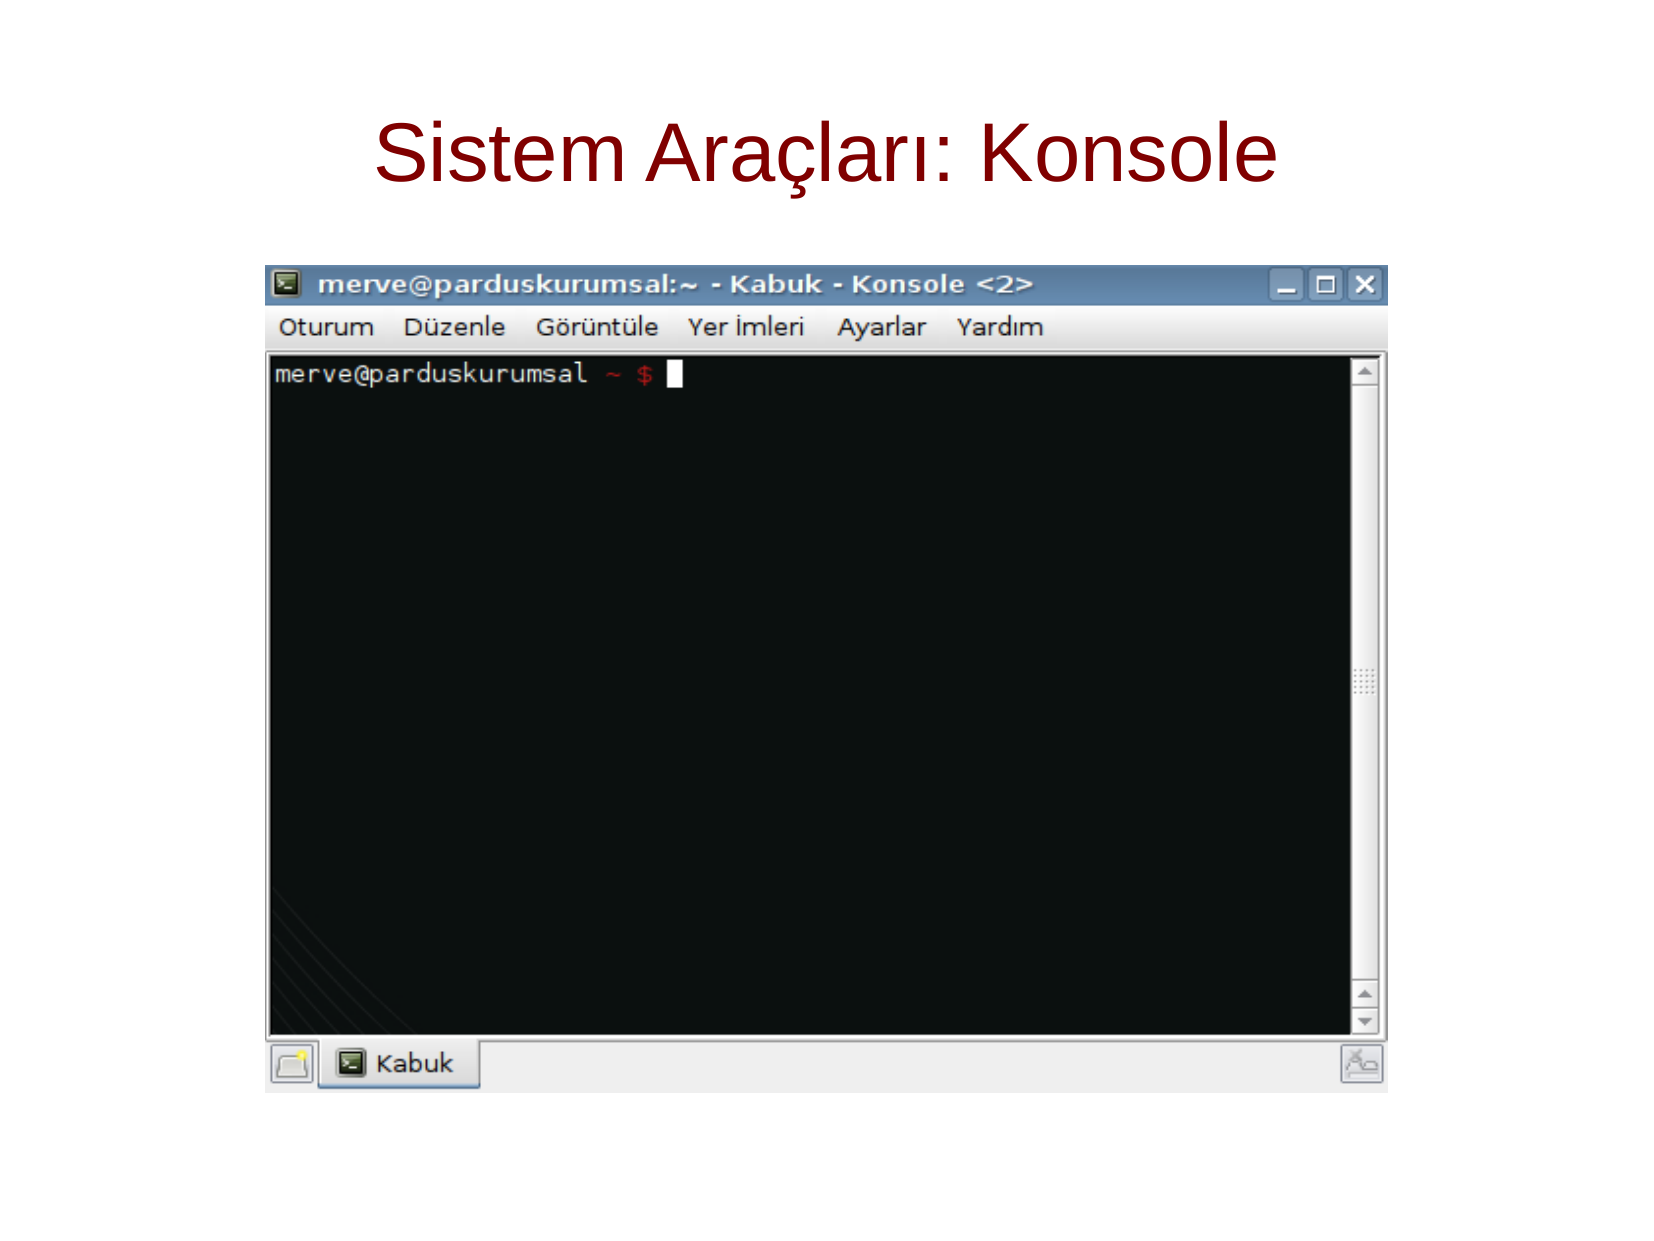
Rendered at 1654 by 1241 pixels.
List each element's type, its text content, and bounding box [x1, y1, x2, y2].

picture [265, 265, 1388, 1093]
title Sistem Araçları: Konsole [82, 49, 1571, 257]
